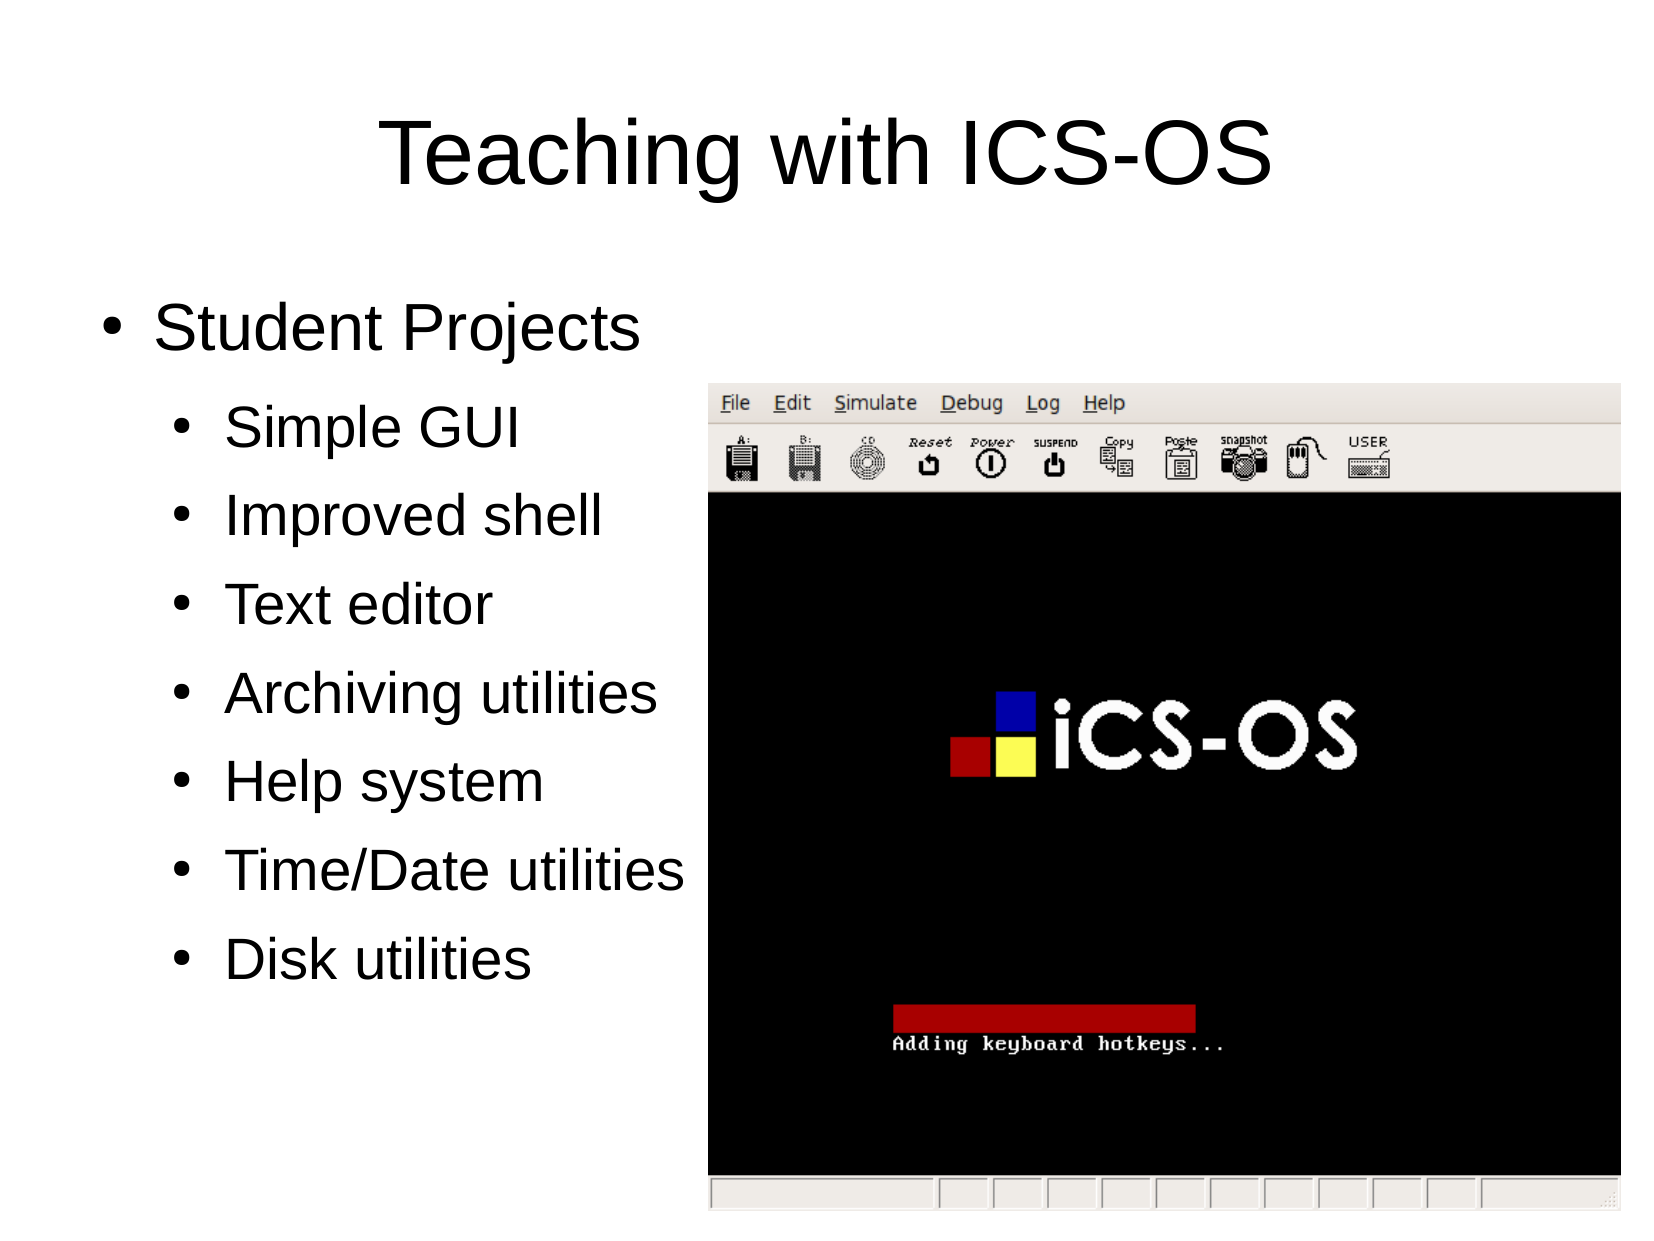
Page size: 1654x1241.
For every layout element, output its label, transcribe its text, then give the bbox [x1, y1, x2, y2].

title Teaching with ICS-OS [82, 49, 1571, 257]
picture [708, 383, 1621, 1211]
list Student Projects Simple GUI Improved shell Text editor Archiving utilities Help system Time/Date utilities Disk utilities [82, 290, 1571, 1109]
